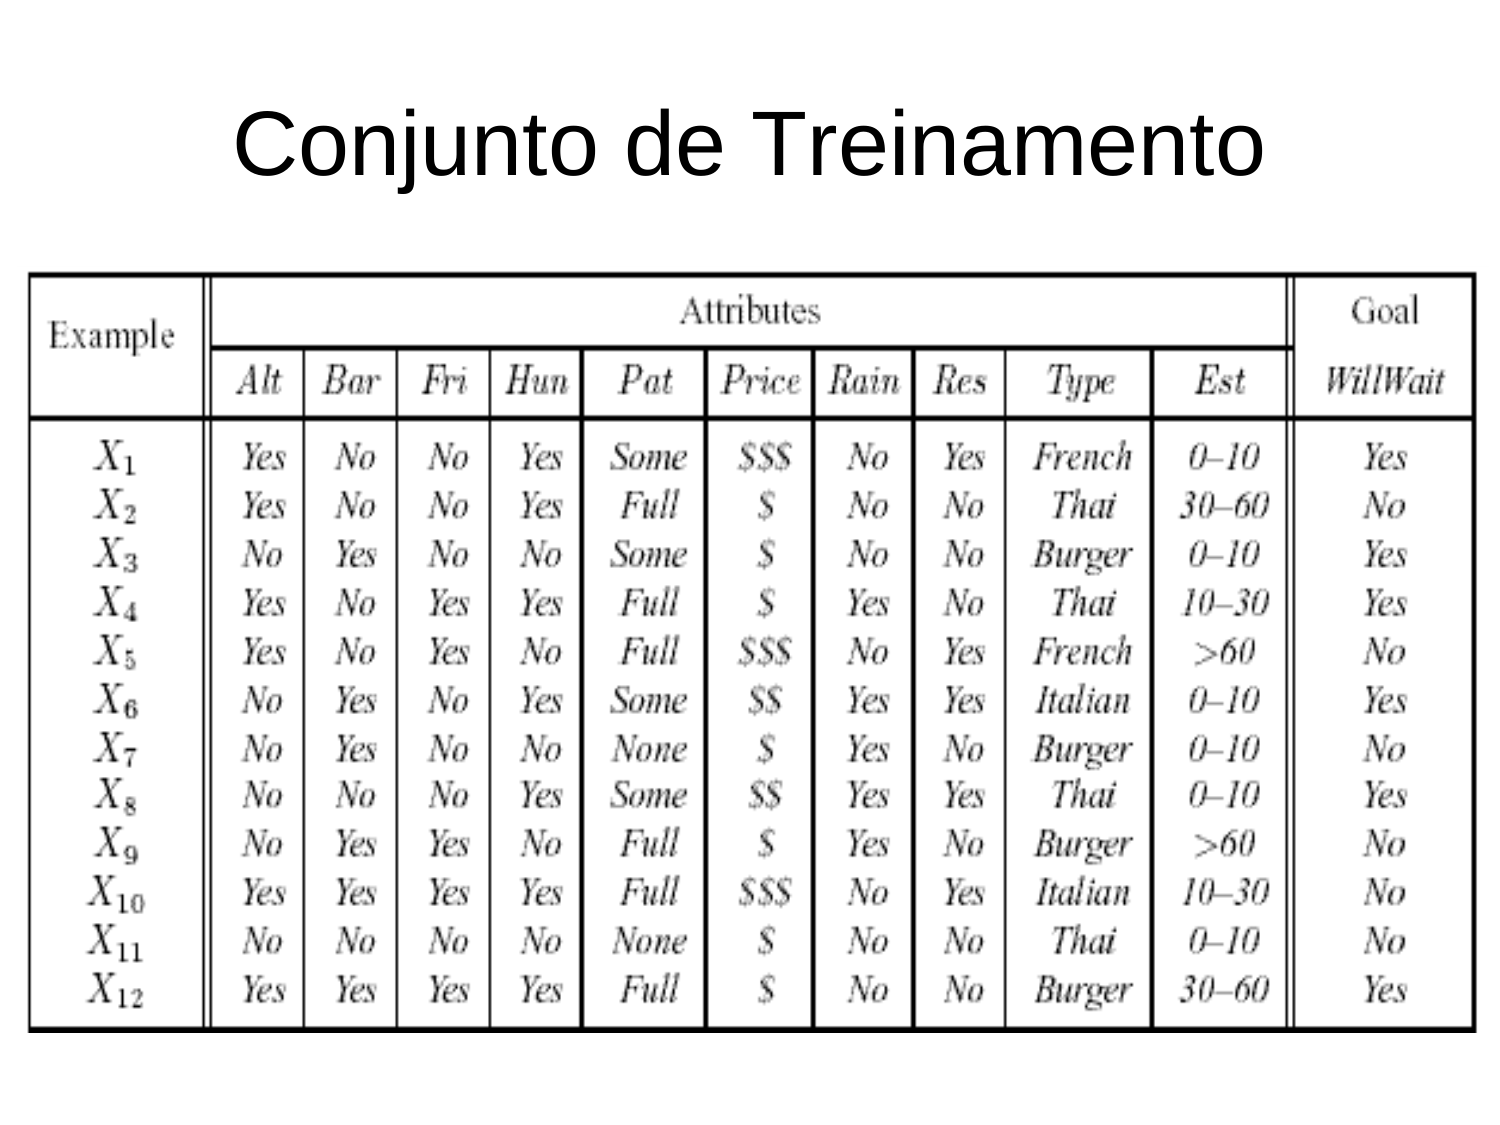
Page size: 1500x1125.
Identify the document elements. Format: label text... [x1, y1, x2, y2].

title Conjunto de Treinamento [75, 45, 1426, 233]
picture [17, 265, 1489, 1033]
